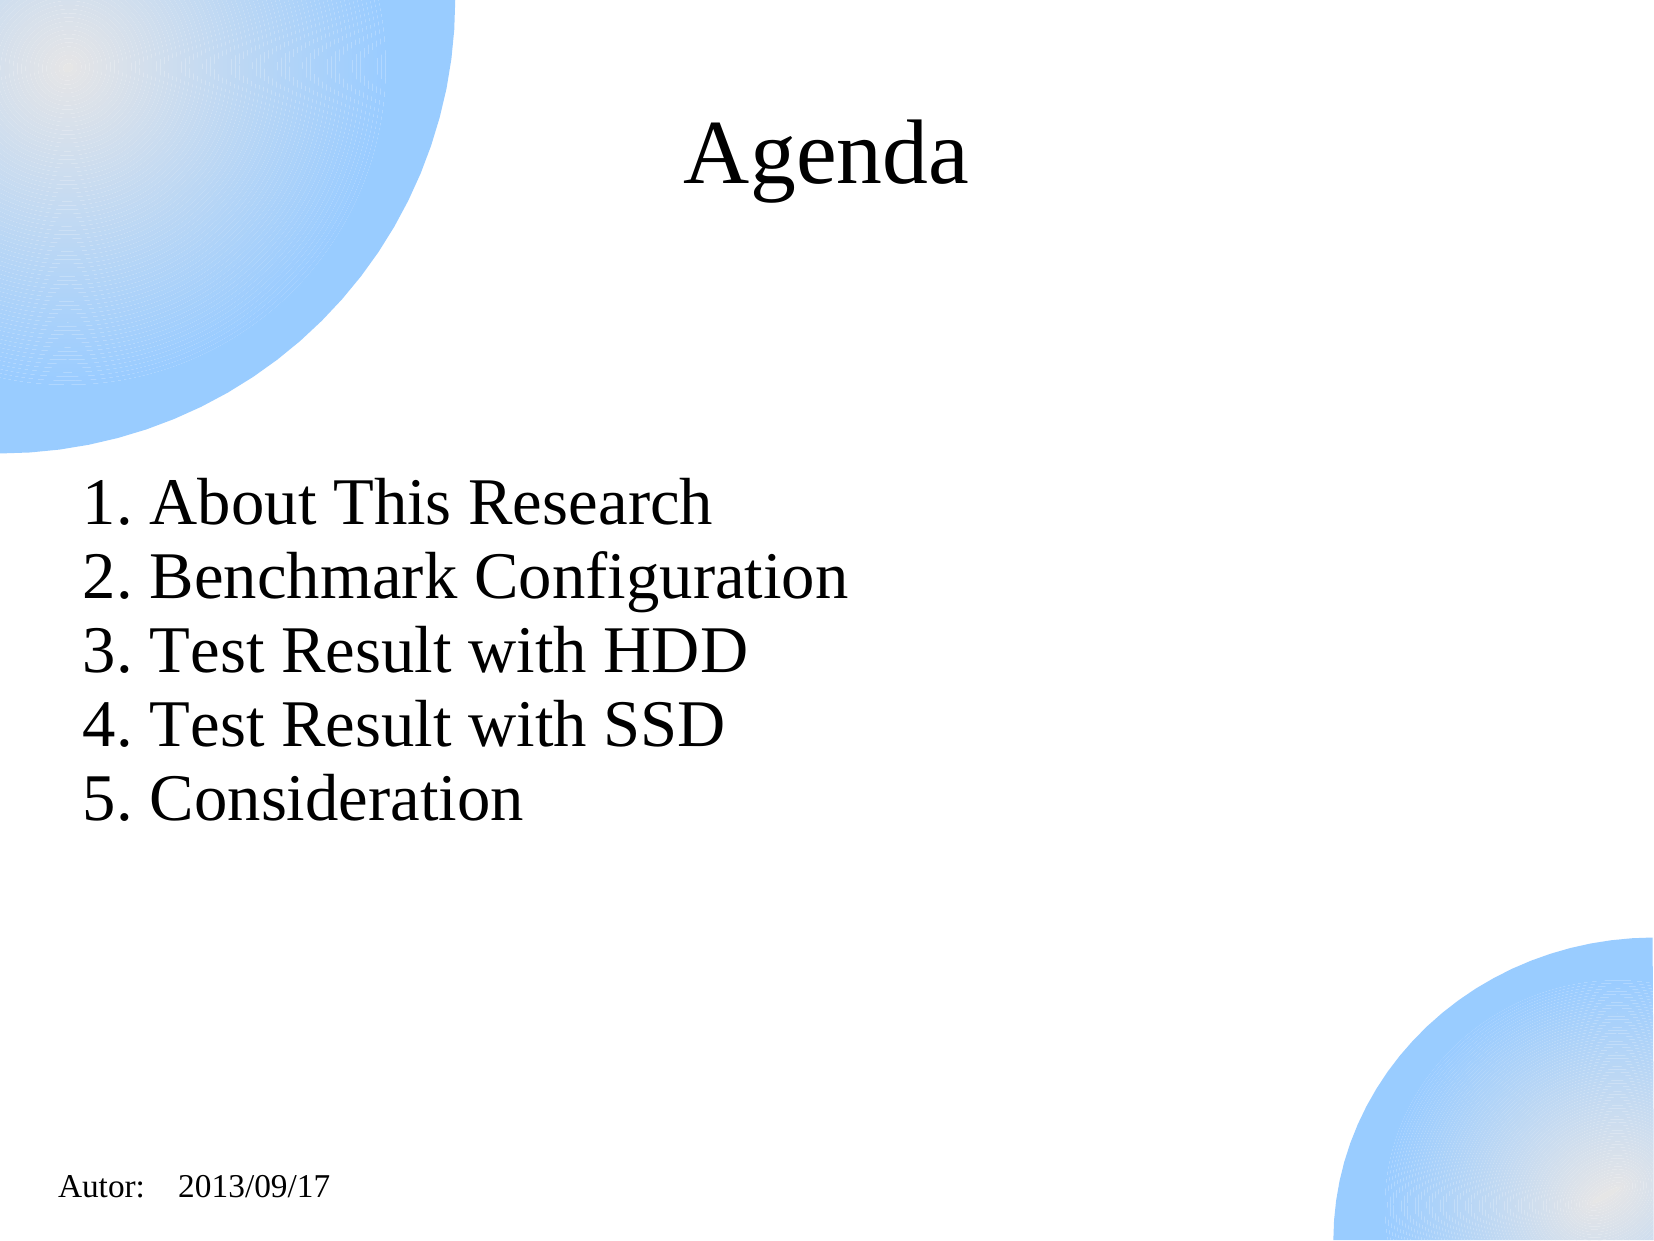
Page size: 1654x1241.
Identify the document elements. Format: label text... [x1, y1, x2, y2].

title Agenda [82, 49, 1571, 257]
subtitle 1. About This Research 2. Benchmark Configuration 3. Test Result with HDD 4. Test Result with SSD 5. Consideration [82, 290, 1571, 1010]
